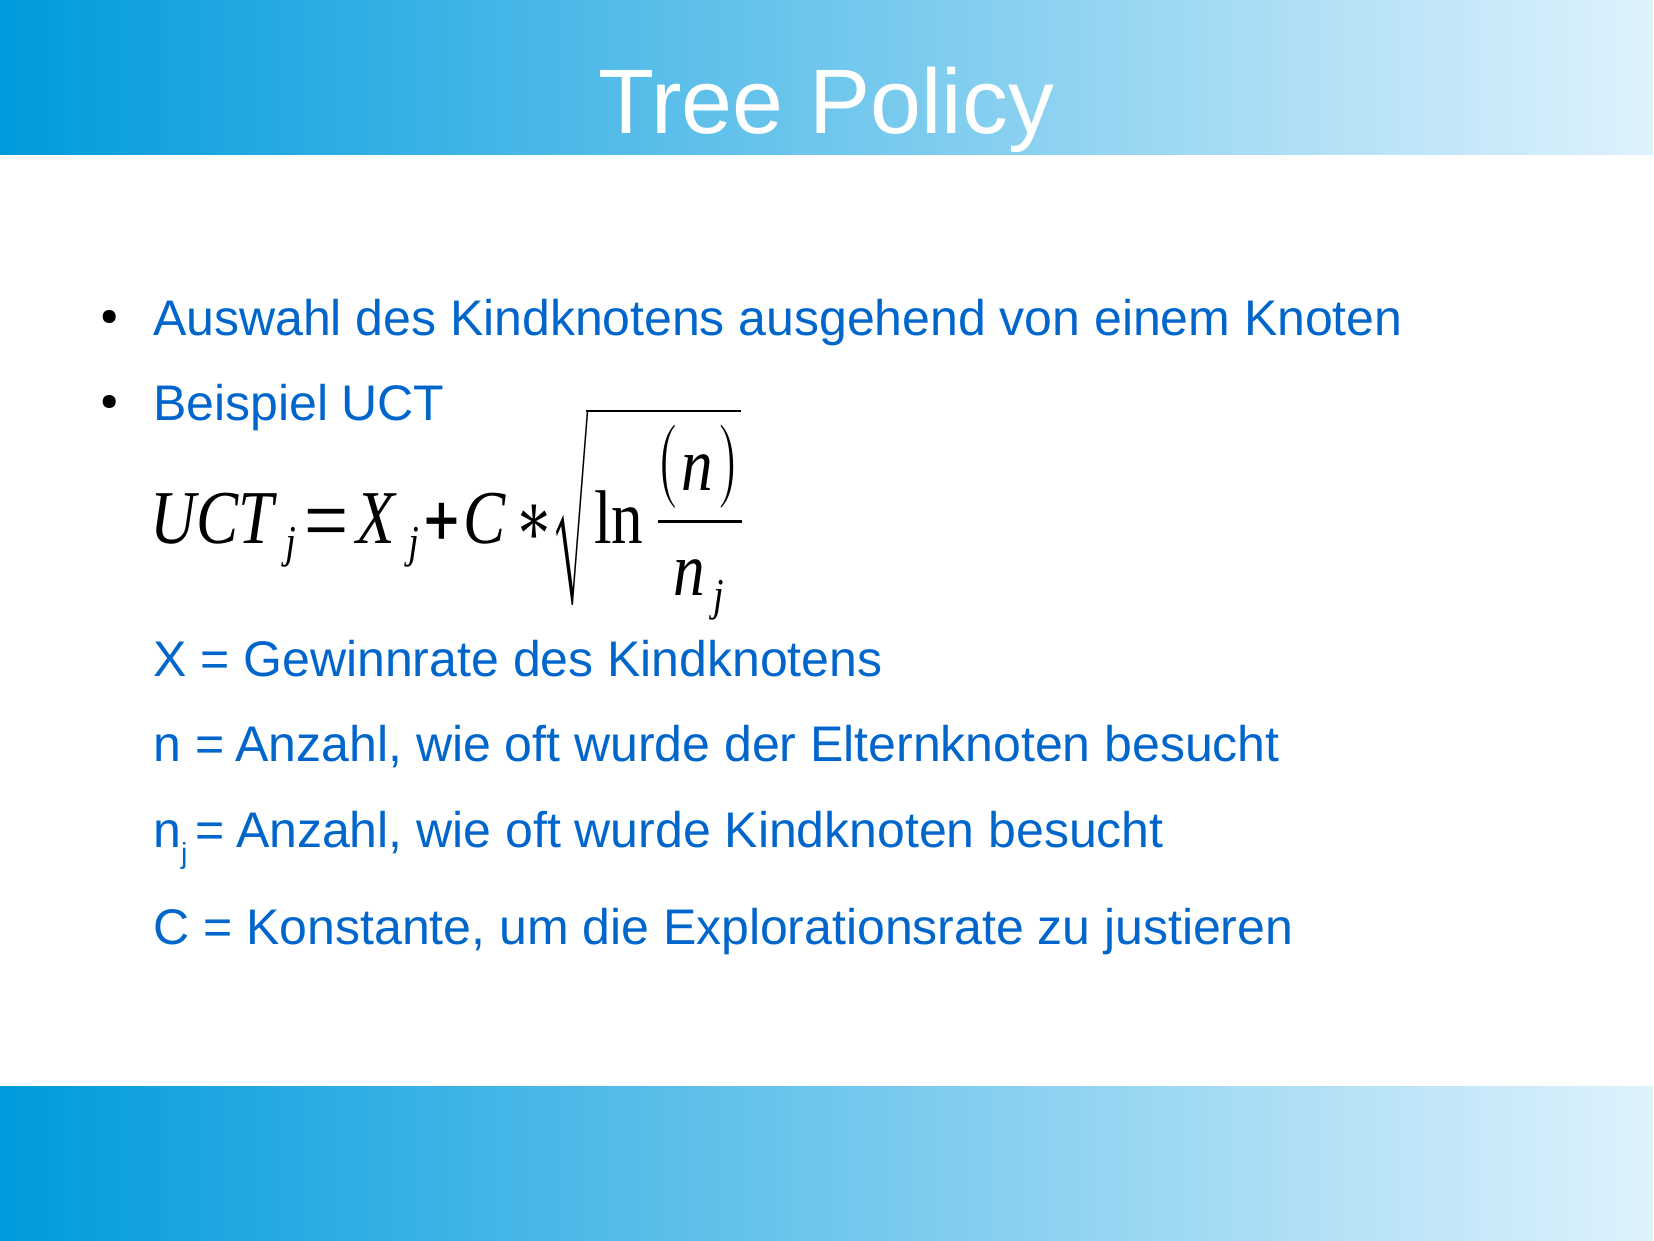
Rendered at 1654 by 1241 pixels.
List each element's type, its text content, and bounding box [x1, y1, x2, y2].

title Tree Policy [82, 49, 1571, 155]
chart [135, 405, 759, 622]
list Auswahl des Kindknotens ausgehend von einem Knoten Beispiel UCT X = Gewinnrate des Kindknotens n = Anzahl, wie oft wurde der Elternknoten besucht nj = Anzahl, wie oft wurde Kindknoten besucht C = Konstante, um die Explorationsrate zu justieren [82, 290, 1571, 1010]
